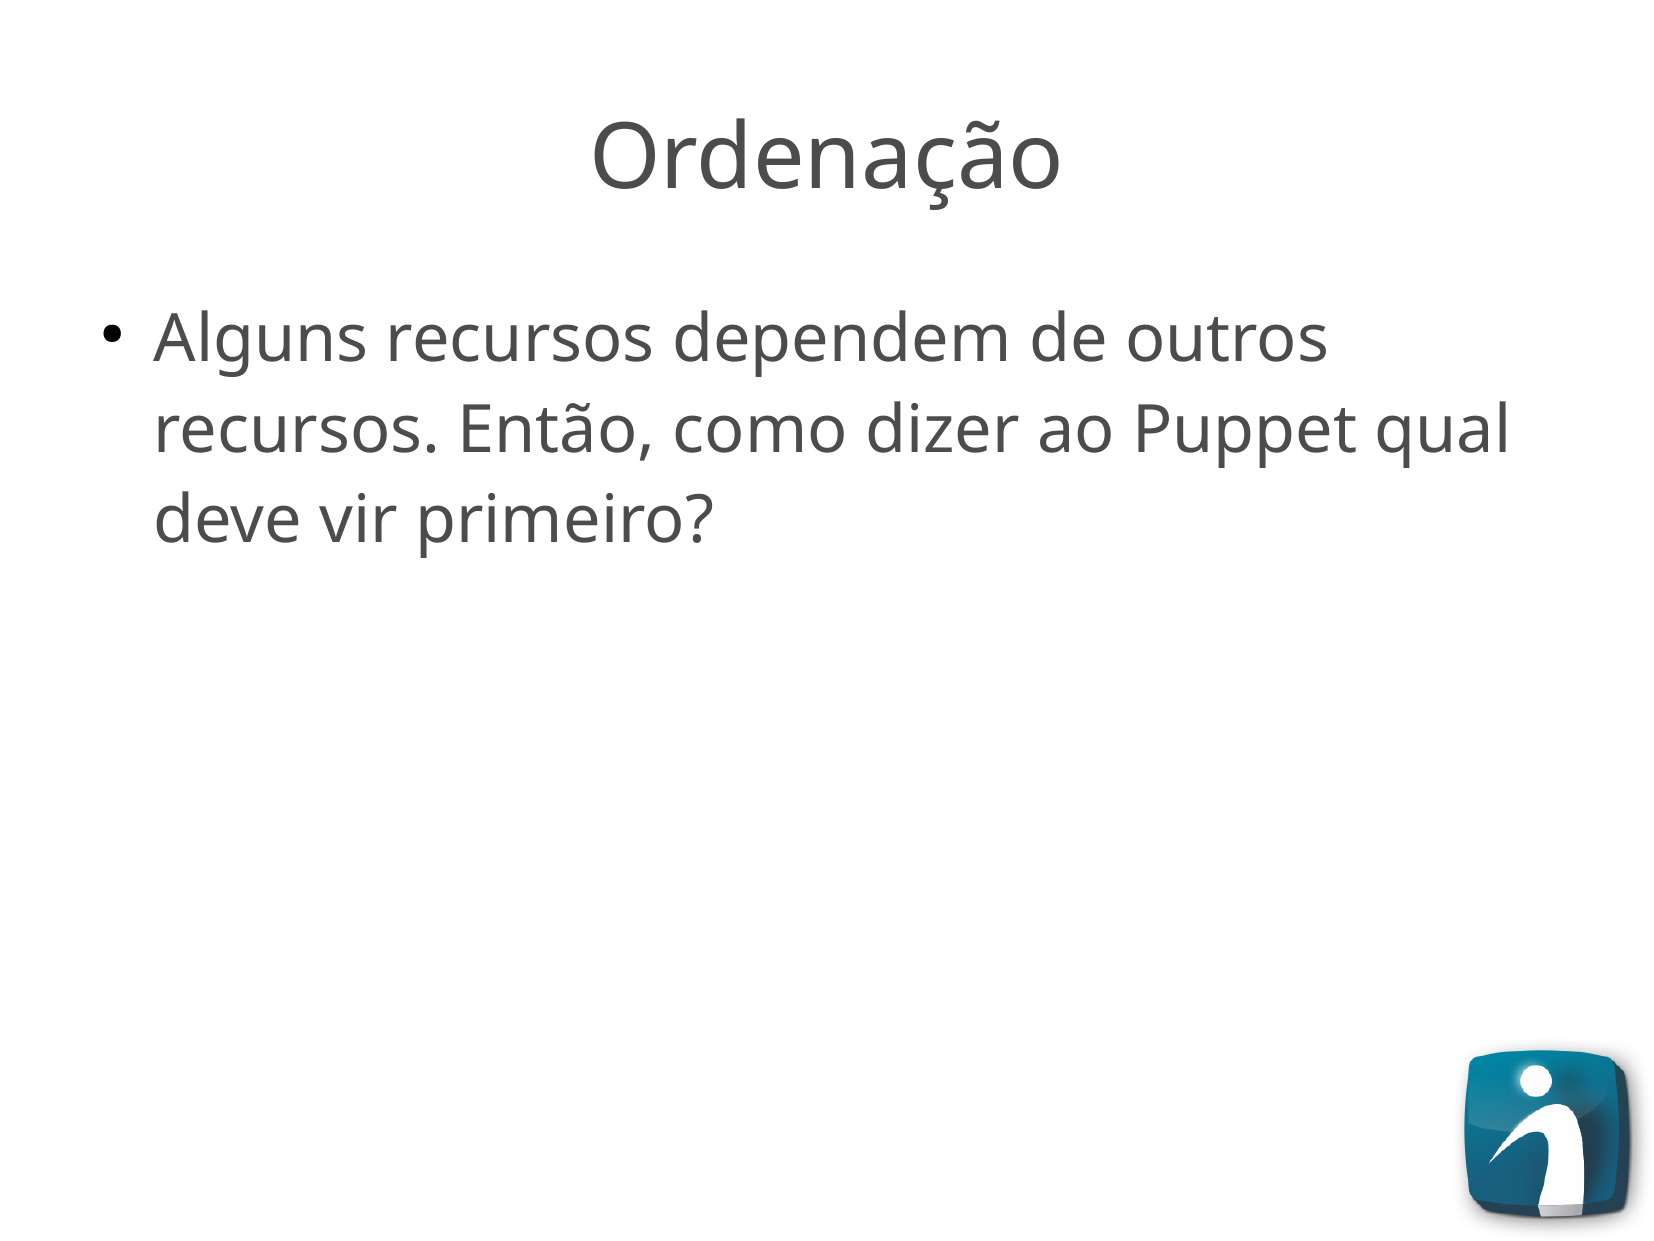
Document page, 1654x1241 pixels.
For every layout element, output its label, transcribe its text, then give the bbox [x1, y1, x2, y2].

list Alguns recursos dependem de outros recursos. Então, como dizer ao Puppet qual deve vir primeiro? [82, 290, 1571, 1010]
picture [1447, 1035, 1654, 1241]
title Ordenação [82, 49, 1571, 257]
